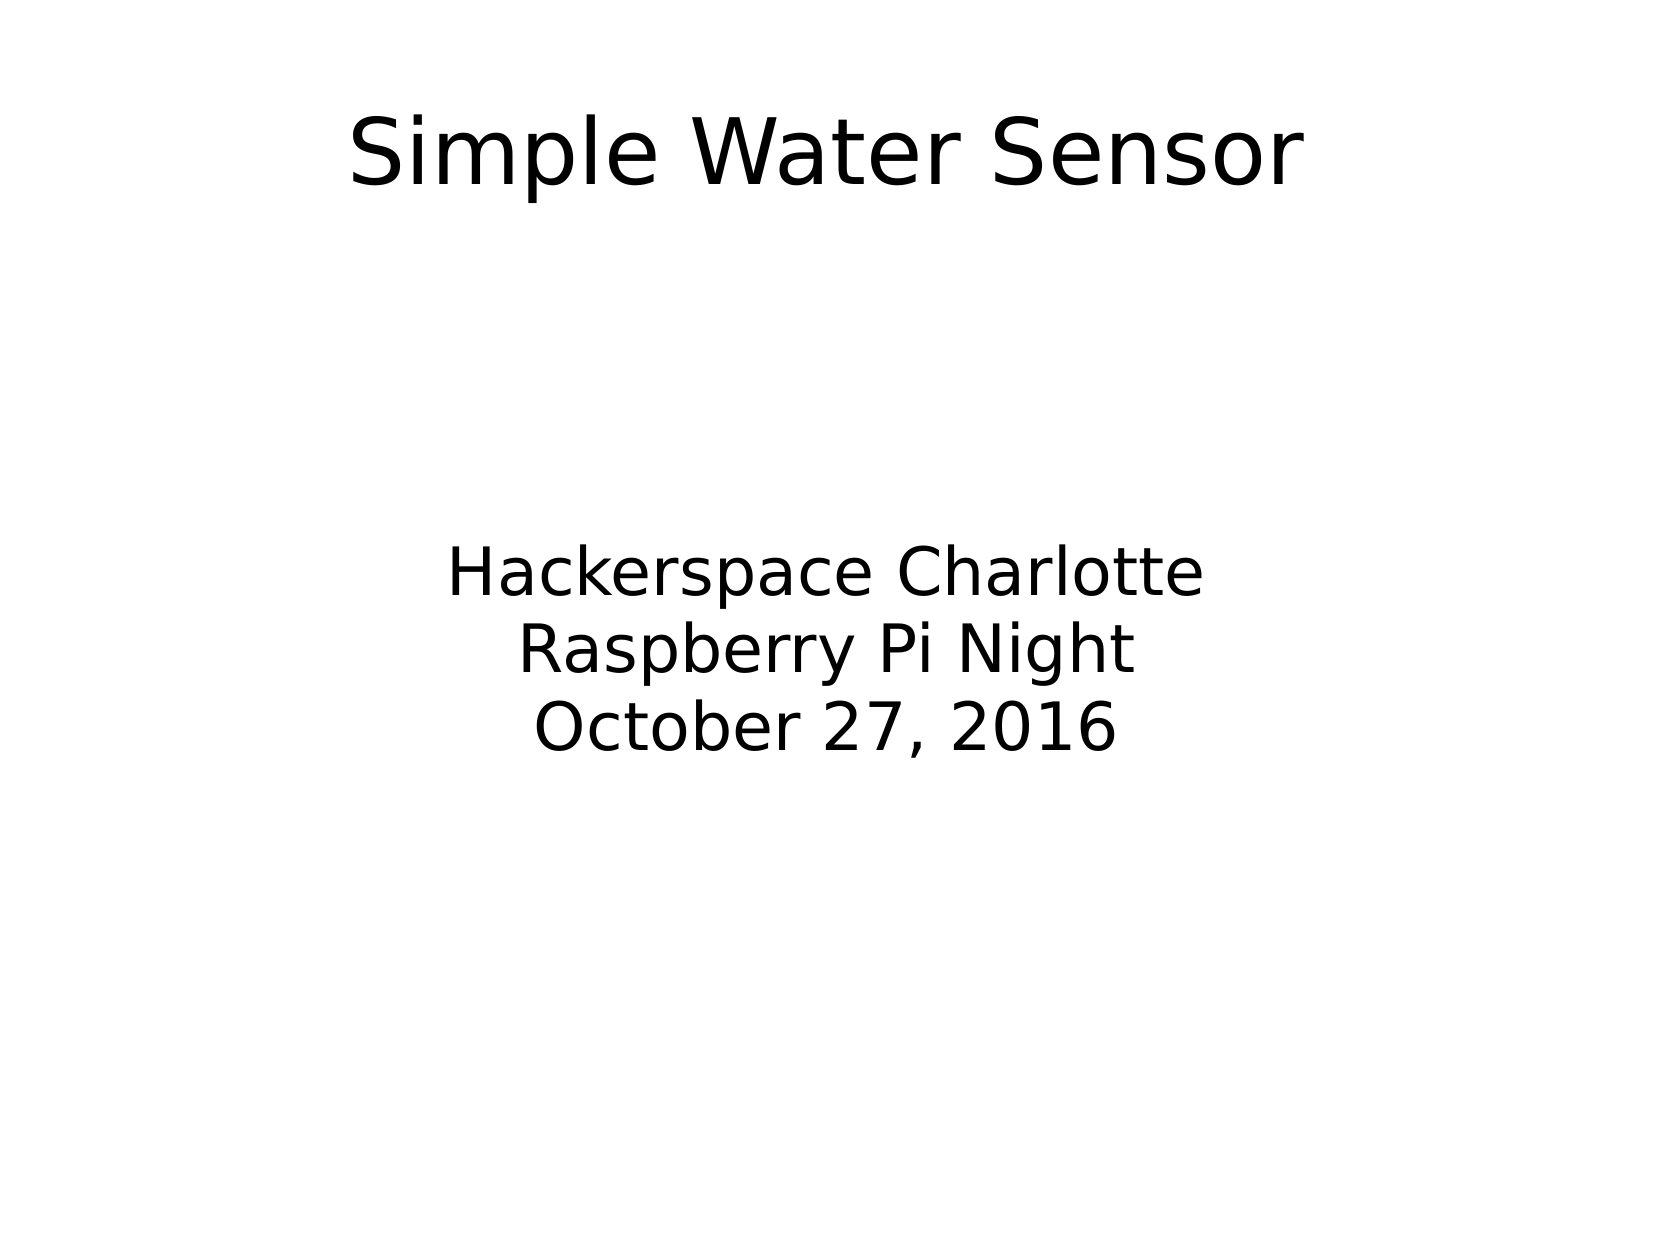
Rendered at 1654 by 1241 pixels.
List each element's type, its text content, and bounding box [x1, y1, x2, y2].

subtitle Hackerspace Charlotte Raspberry Pi Night October 27, 2016 [82, 290, 1571, 1010]
title Simple Water Sensor [82, 49, 1571, 257]
